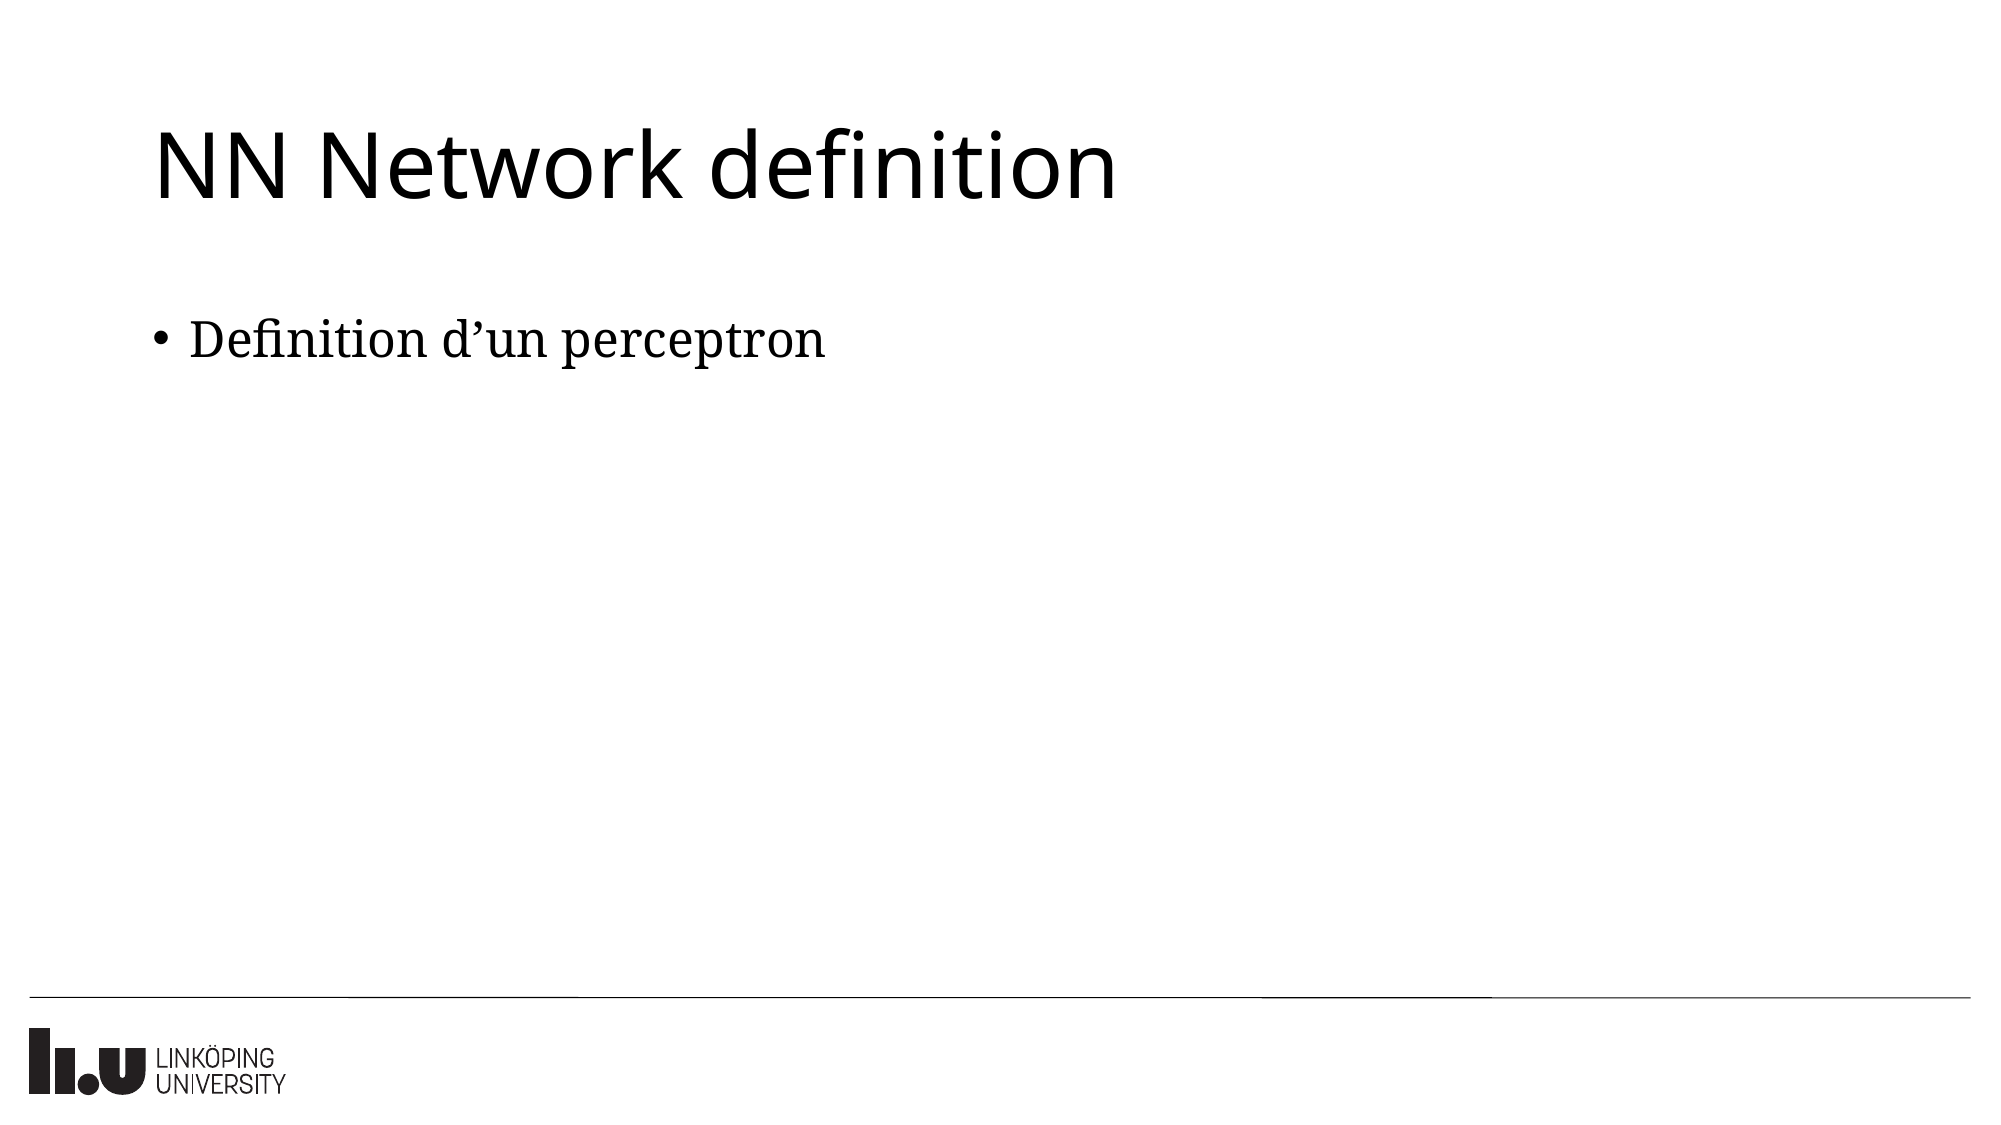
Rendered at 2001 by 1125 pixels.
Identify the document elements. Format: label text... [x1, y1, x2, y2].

list Definition d’un perceptron [137, 299, 1863, 998]
title NN Network definition [137, 59, 1863, 278]
